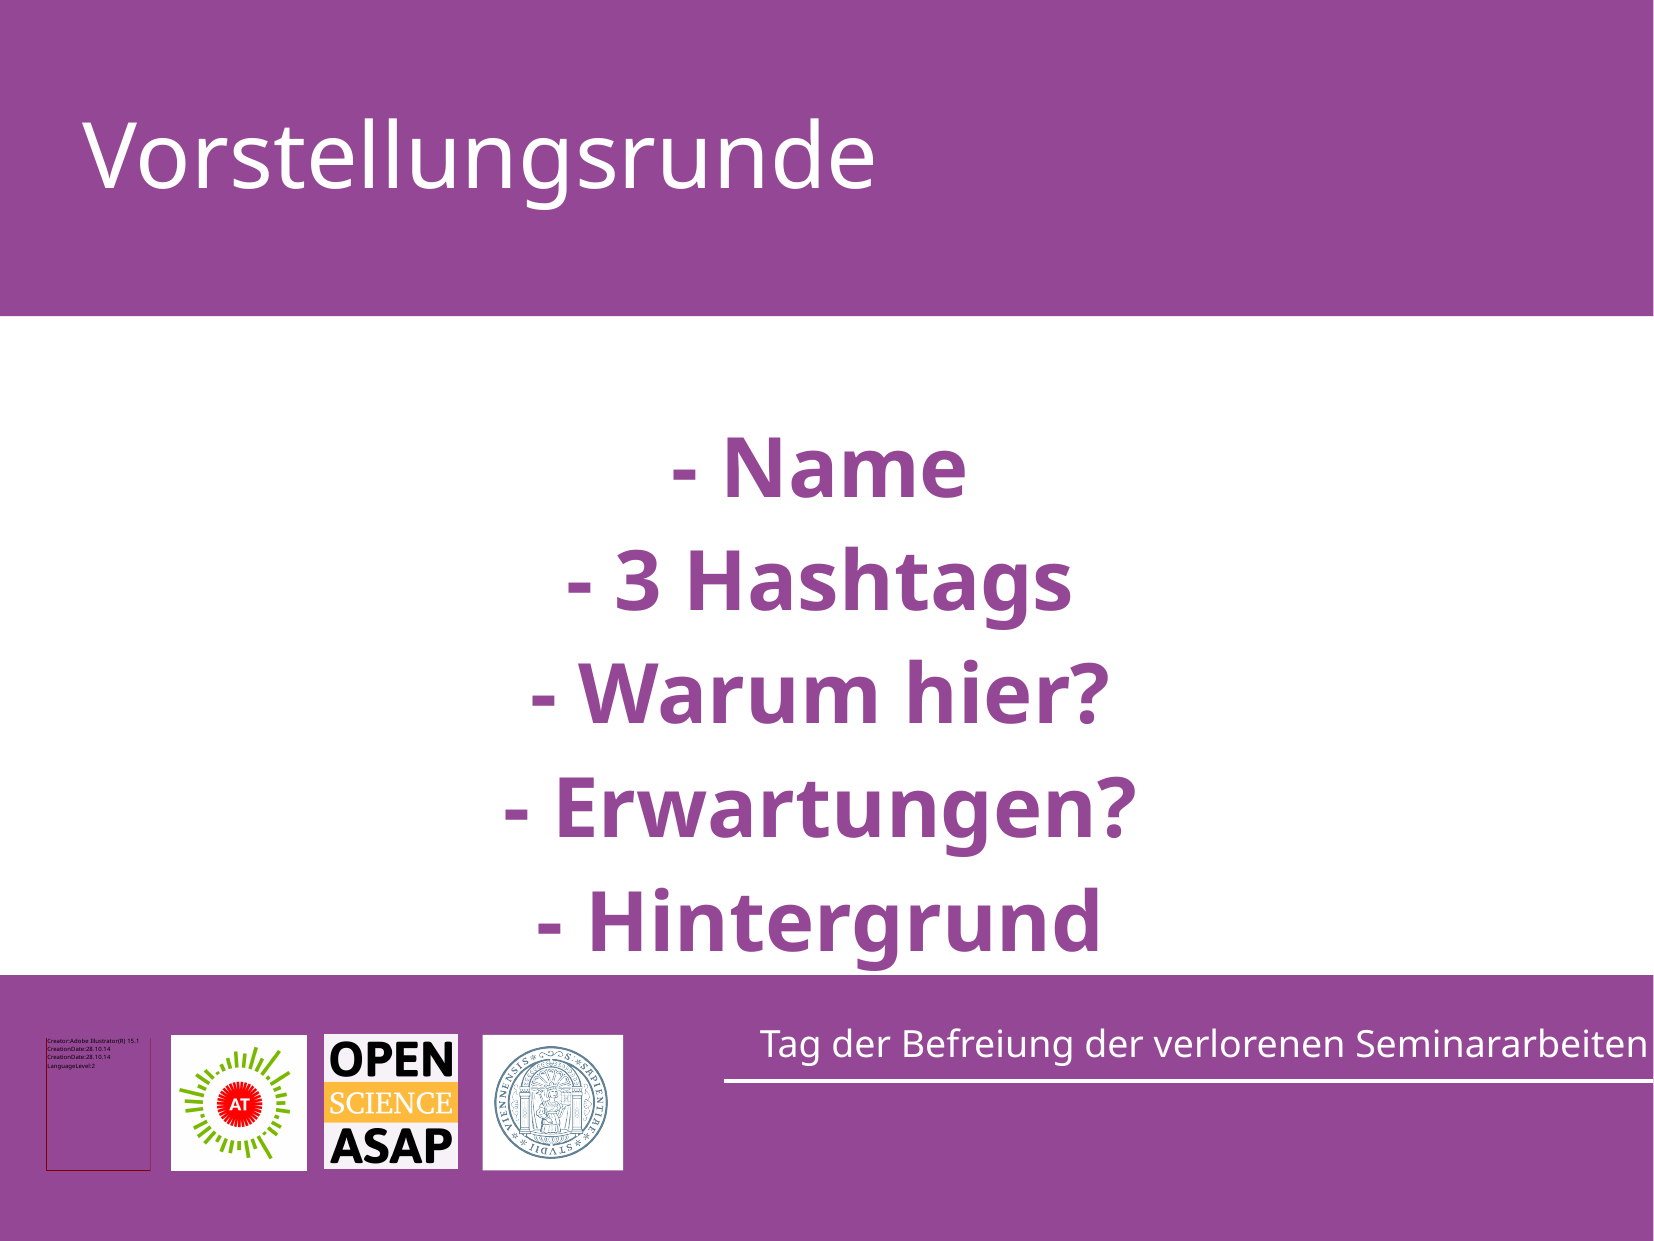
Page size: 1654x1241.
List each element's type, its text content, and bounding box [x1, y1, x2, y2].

picture [45, 1039, 151, 1171]
picture [324, 1034, 458, 1169]
picture [171, 1035, 307, 1171]
text_box - Name - 3 Hashtags - Warum hier? - Erwartungen? - Hintergrund [48, 400, 1594, 884]
picture [494, 1046, 608, 1159]
text_box Tag der Befreiung der verlorenen Seminararbeiten [745, 1010, 1631, 1068]
text_box [0, 0, 1654, 1241]
title Vorstellungsrunde [82, 49, 1571, 257]
